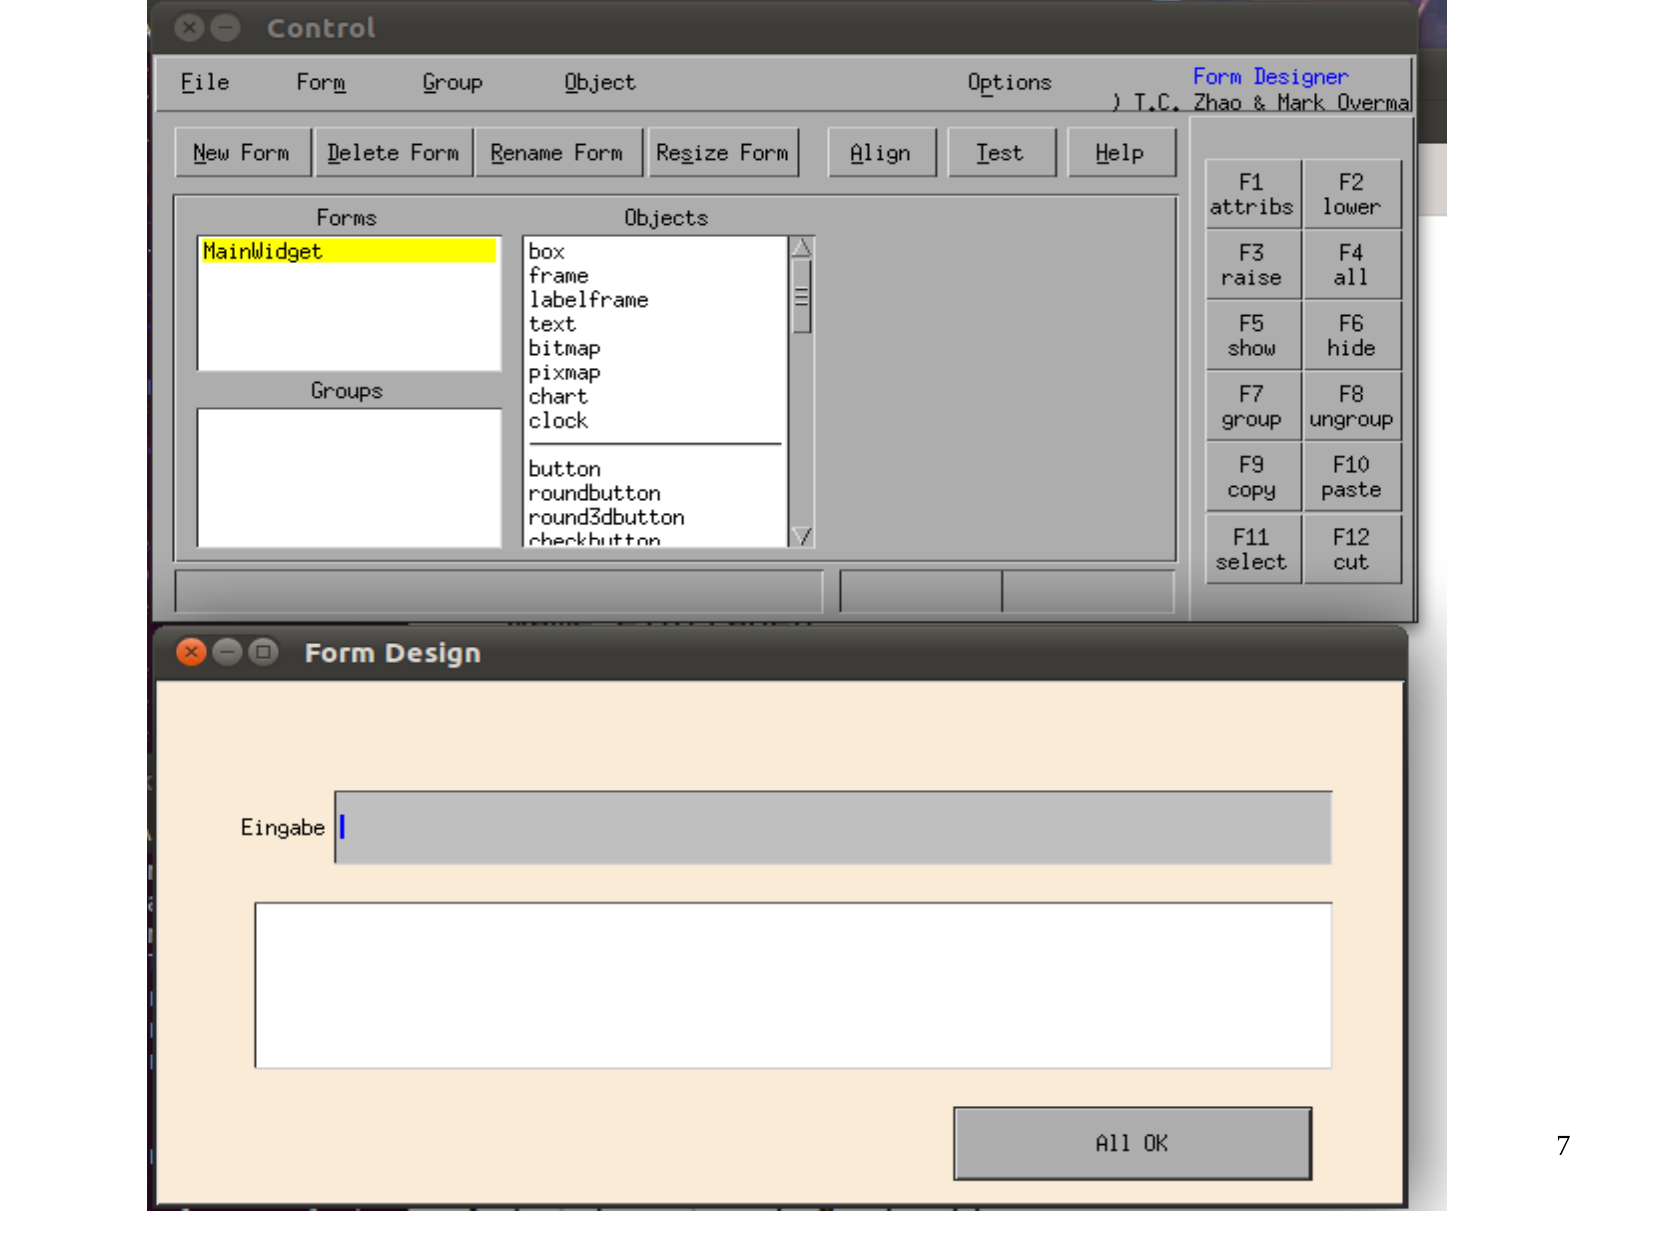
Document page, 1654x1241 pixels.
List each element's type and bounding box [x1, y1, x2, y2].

picture [147, 0, 1447, 1211]
